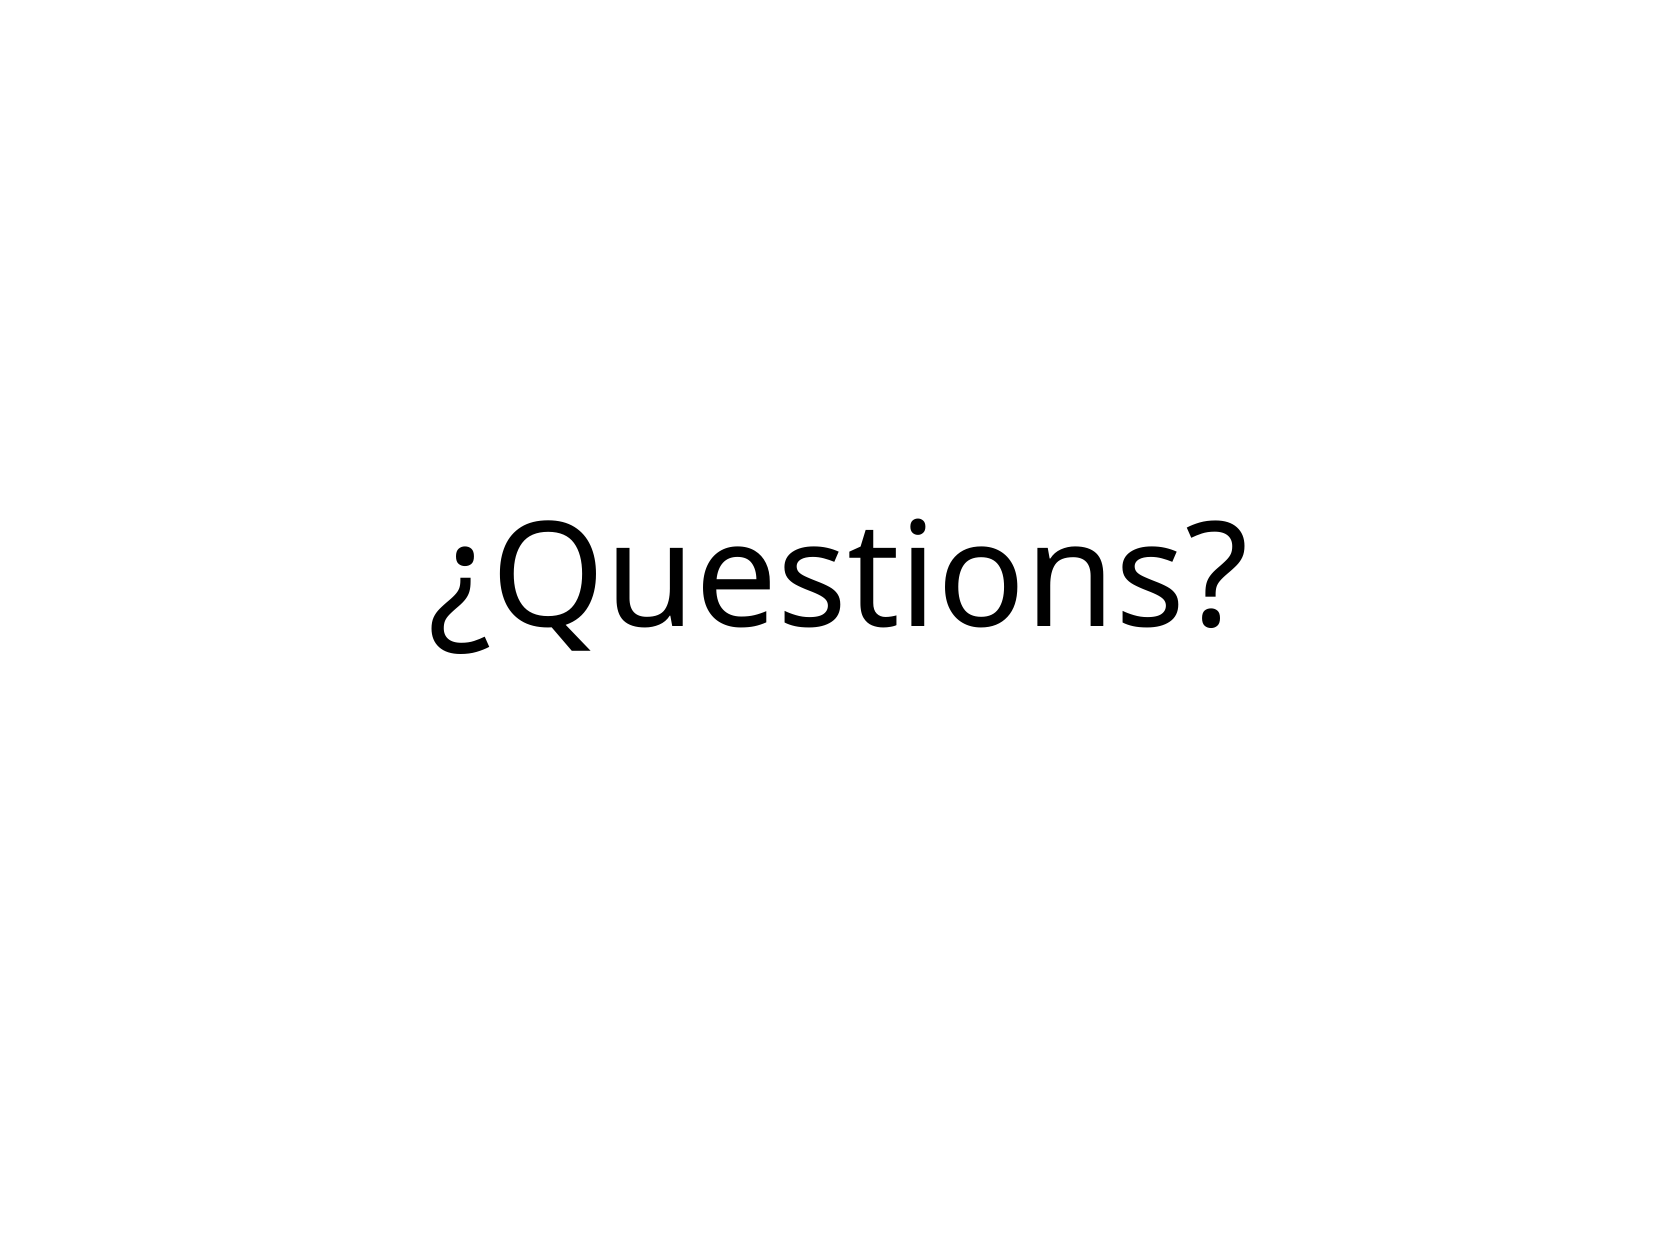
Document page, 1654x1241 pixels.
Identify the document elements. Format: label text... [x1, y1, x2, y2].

title ¿Questions? [94, 466, 1583, 674]
